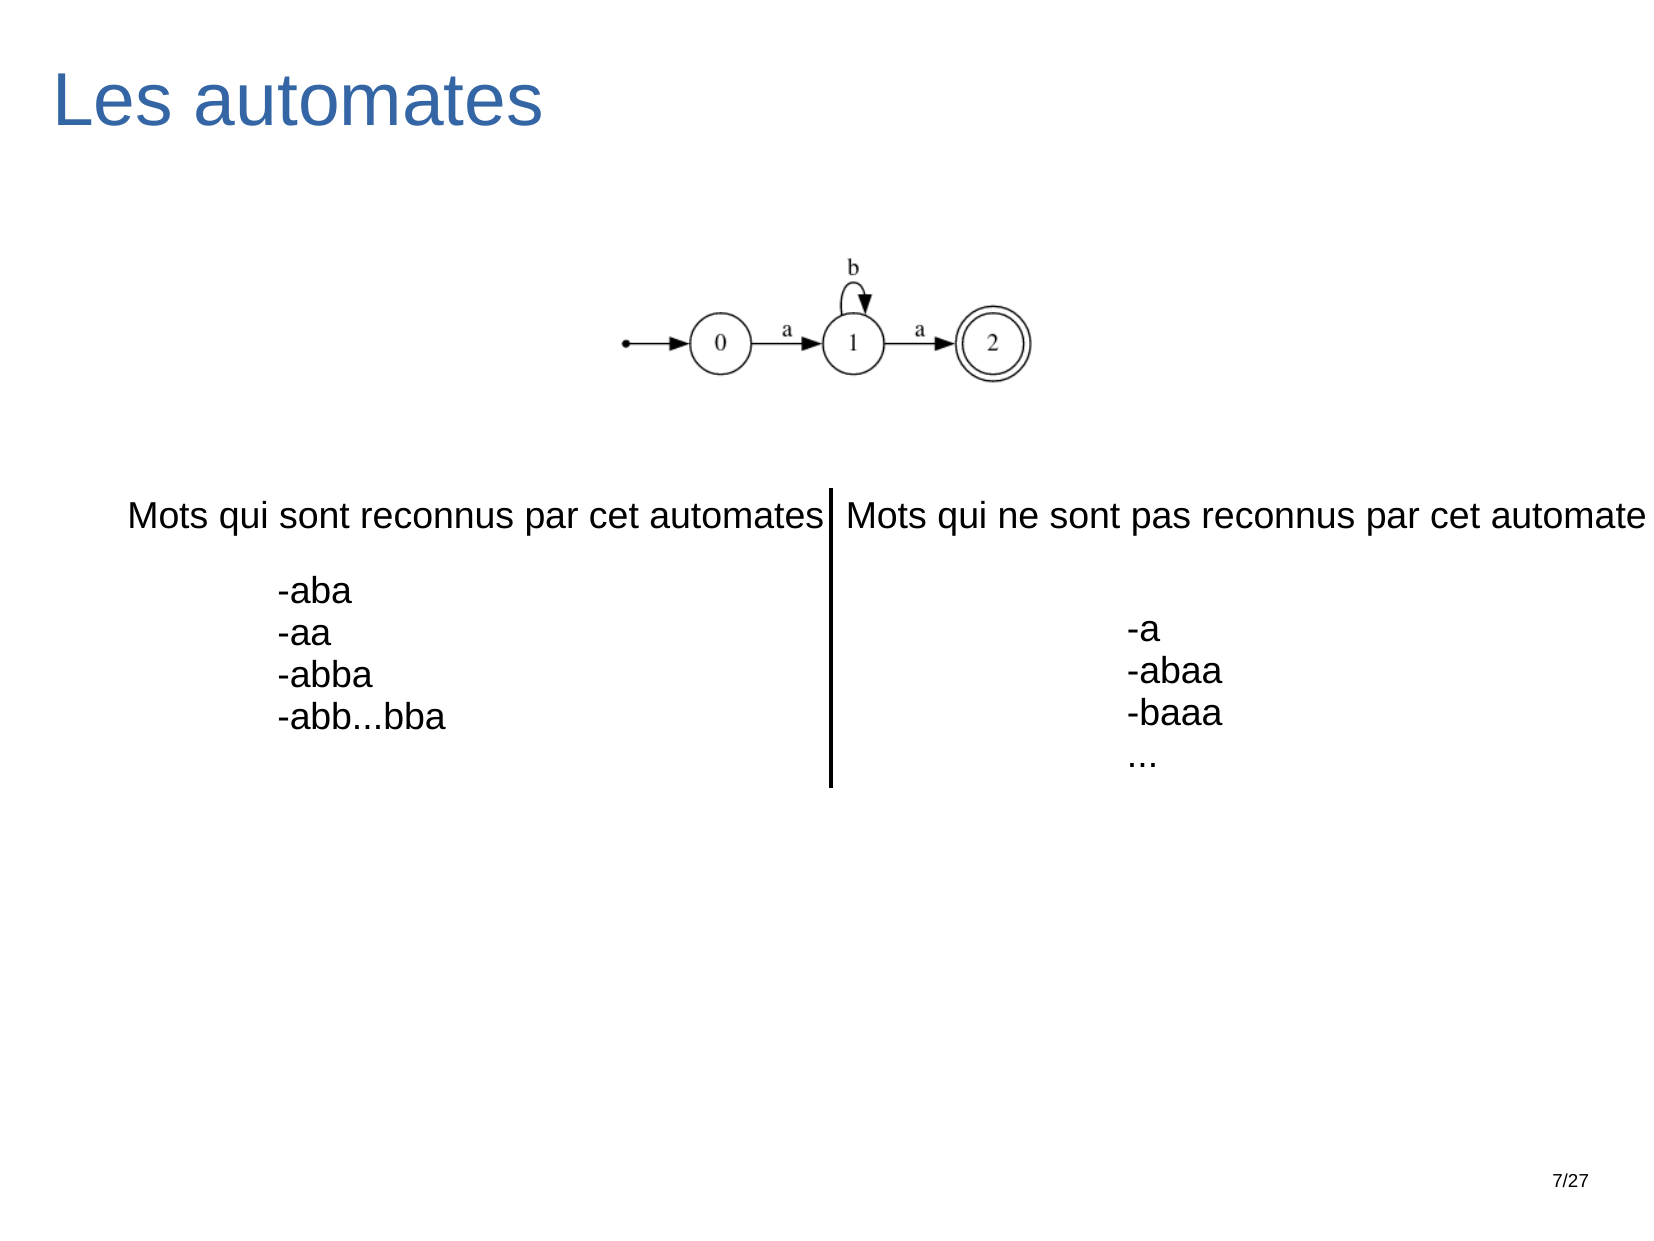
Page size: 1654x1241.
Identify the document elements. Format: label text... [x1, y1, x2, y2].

text_box Mots qui ne sont pas reconnus par cet automate [833, 487, 1654, 587]
text_box -a -abaa -baaa ... [1112, 600, 1238, 783]
text_box 7/27 [1537, 1162, 1614, 1199]
text_box -aba -aa -abba -abb...bba [262, 562, 461, 746]
text_box Les automates [37, 50, 1013, 151]
picture [562, 205, 1088, 458]
text_box Mots qui sont reconnus par cet automates [112, 487, 831, 587]
